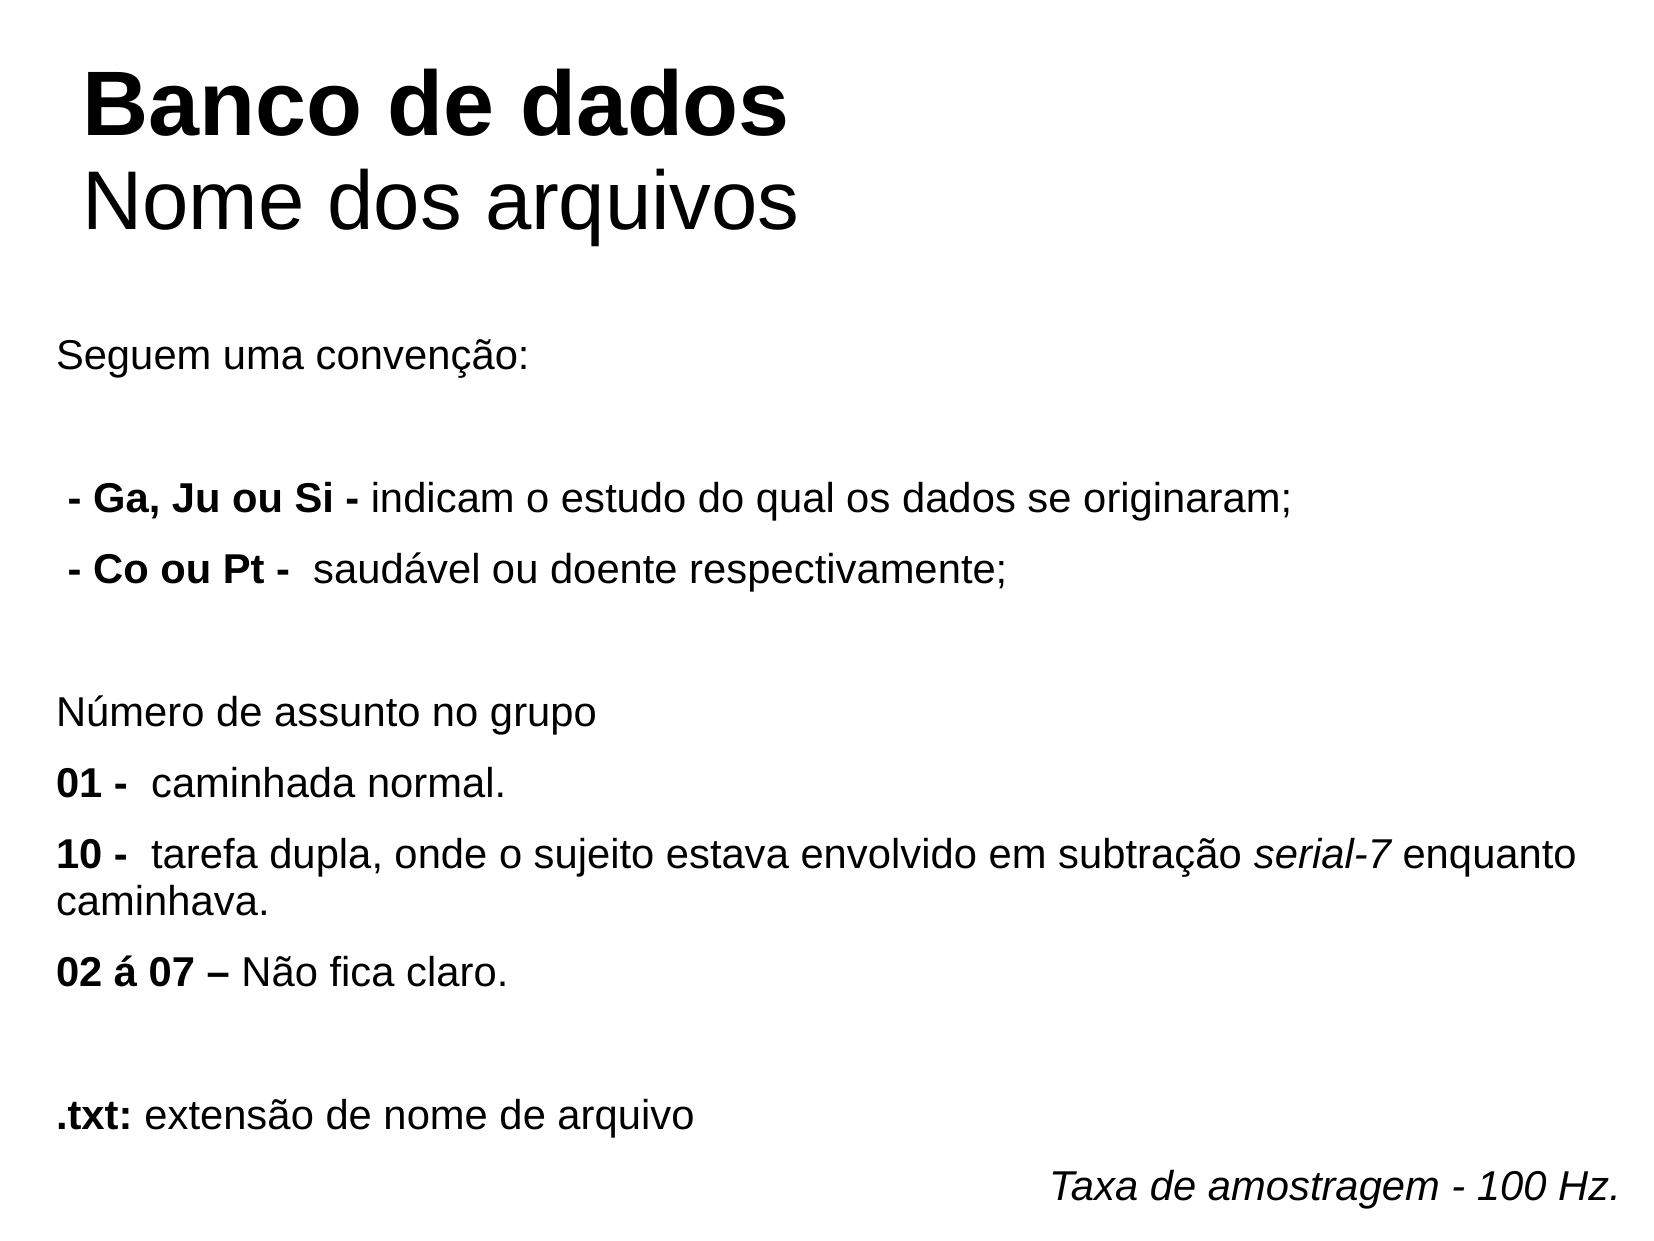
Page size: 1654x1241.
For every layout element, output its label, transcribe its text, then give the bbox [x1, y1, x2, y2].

text_box Seguem uma convenção: - Ga, Ju ou Si - indicam o estudo do qual os dados se originaram; - Co ou Pt - saudável ou doente respectivamente; Número de assunto no grupo 01 - caminhada normal. 10 - tarefa dupla, onde o sujeito estava envolvido em subtração serial-7 enquanto caminhava. 02 á 07 – Não fica claro. .txt: extensão de nome de arquivo Taxa de amostragem - 100 Hz. [41, 324, 1636, 1241]
title Banco de dados Nome dos arquivos [82, 47, 1235, 253]
